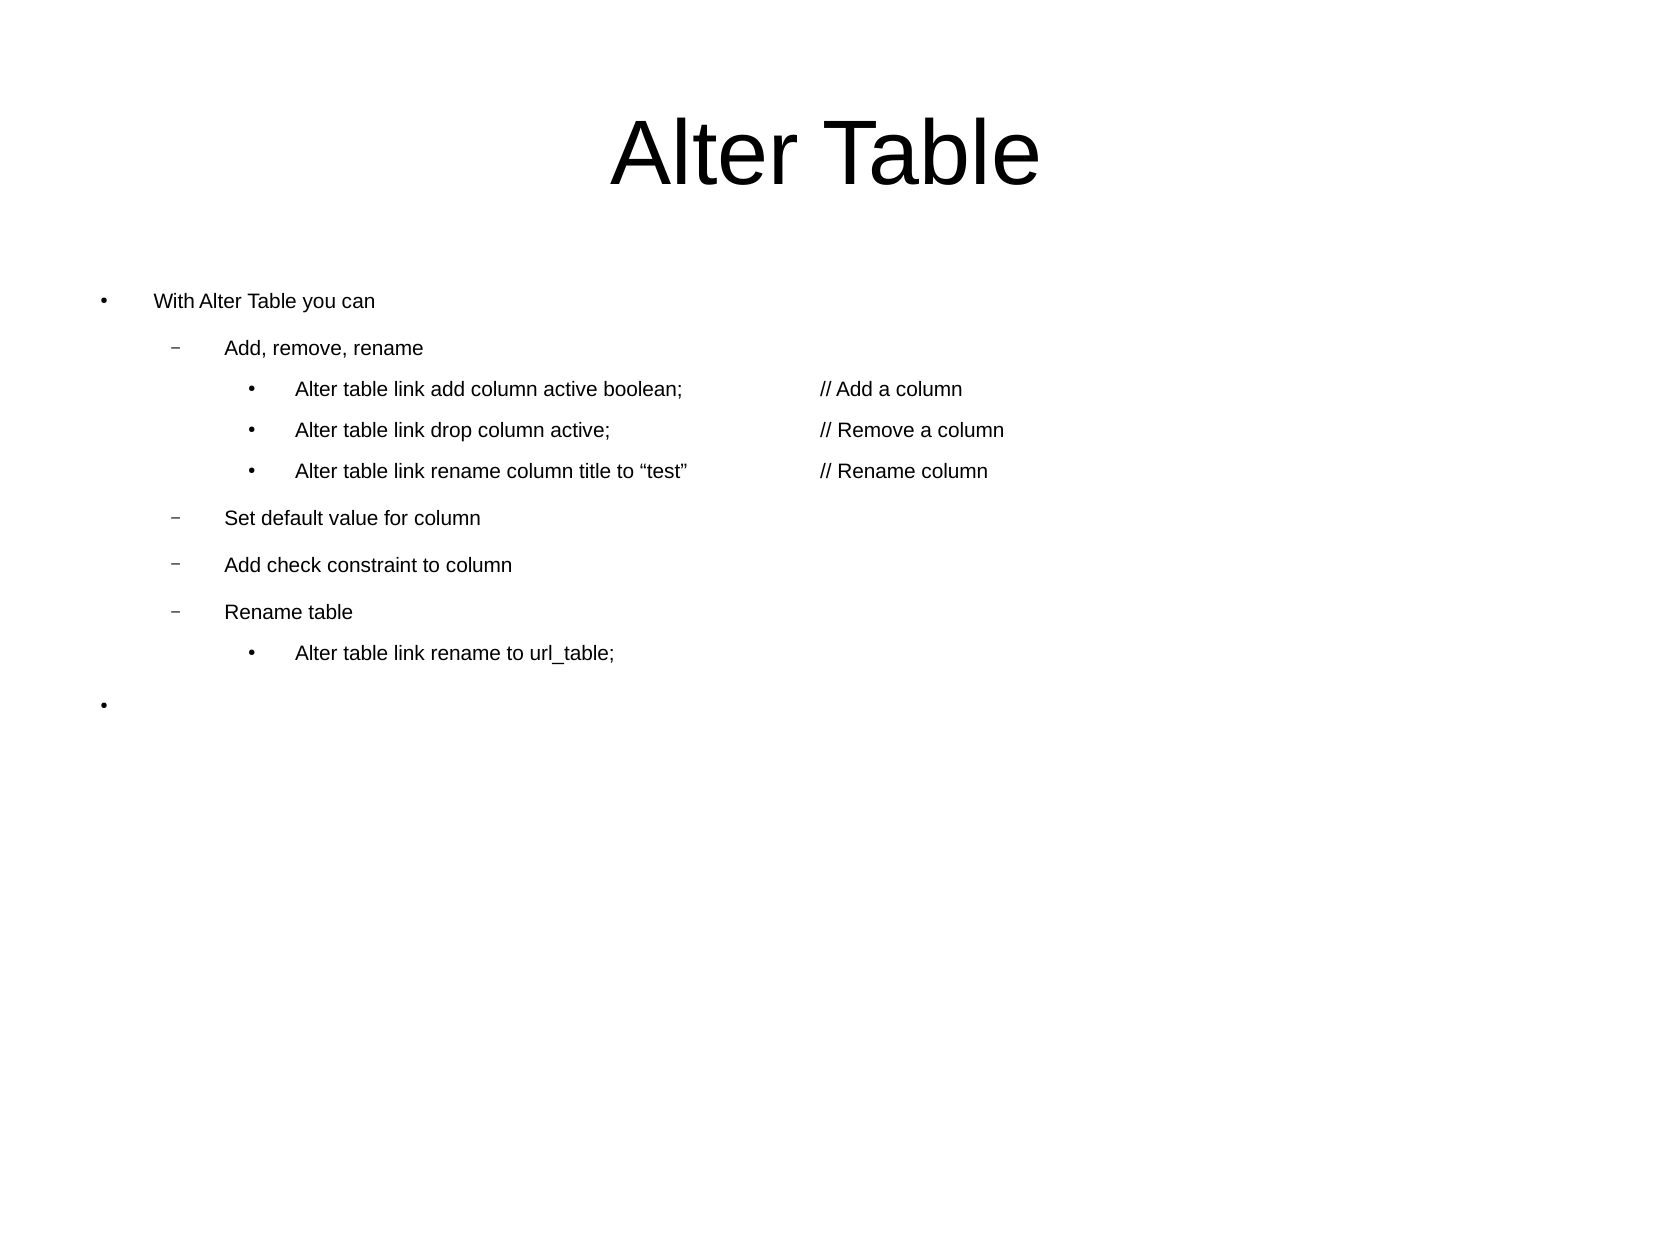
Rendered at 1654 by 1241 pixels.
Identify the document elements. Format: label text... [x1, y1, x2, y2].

list With Alter Table you can Add, remove, rename Alter table link add column active boolean; // Add a column Alter table link drop column active; // Remove a column Alter table link rename column title to “test” // Rename column Set default value for column Add check constraint to column Rename table Alter table link rename to url_table; [82, 290, 1571, 1010]
title Alter Table [82, 49, 1571, 257]
